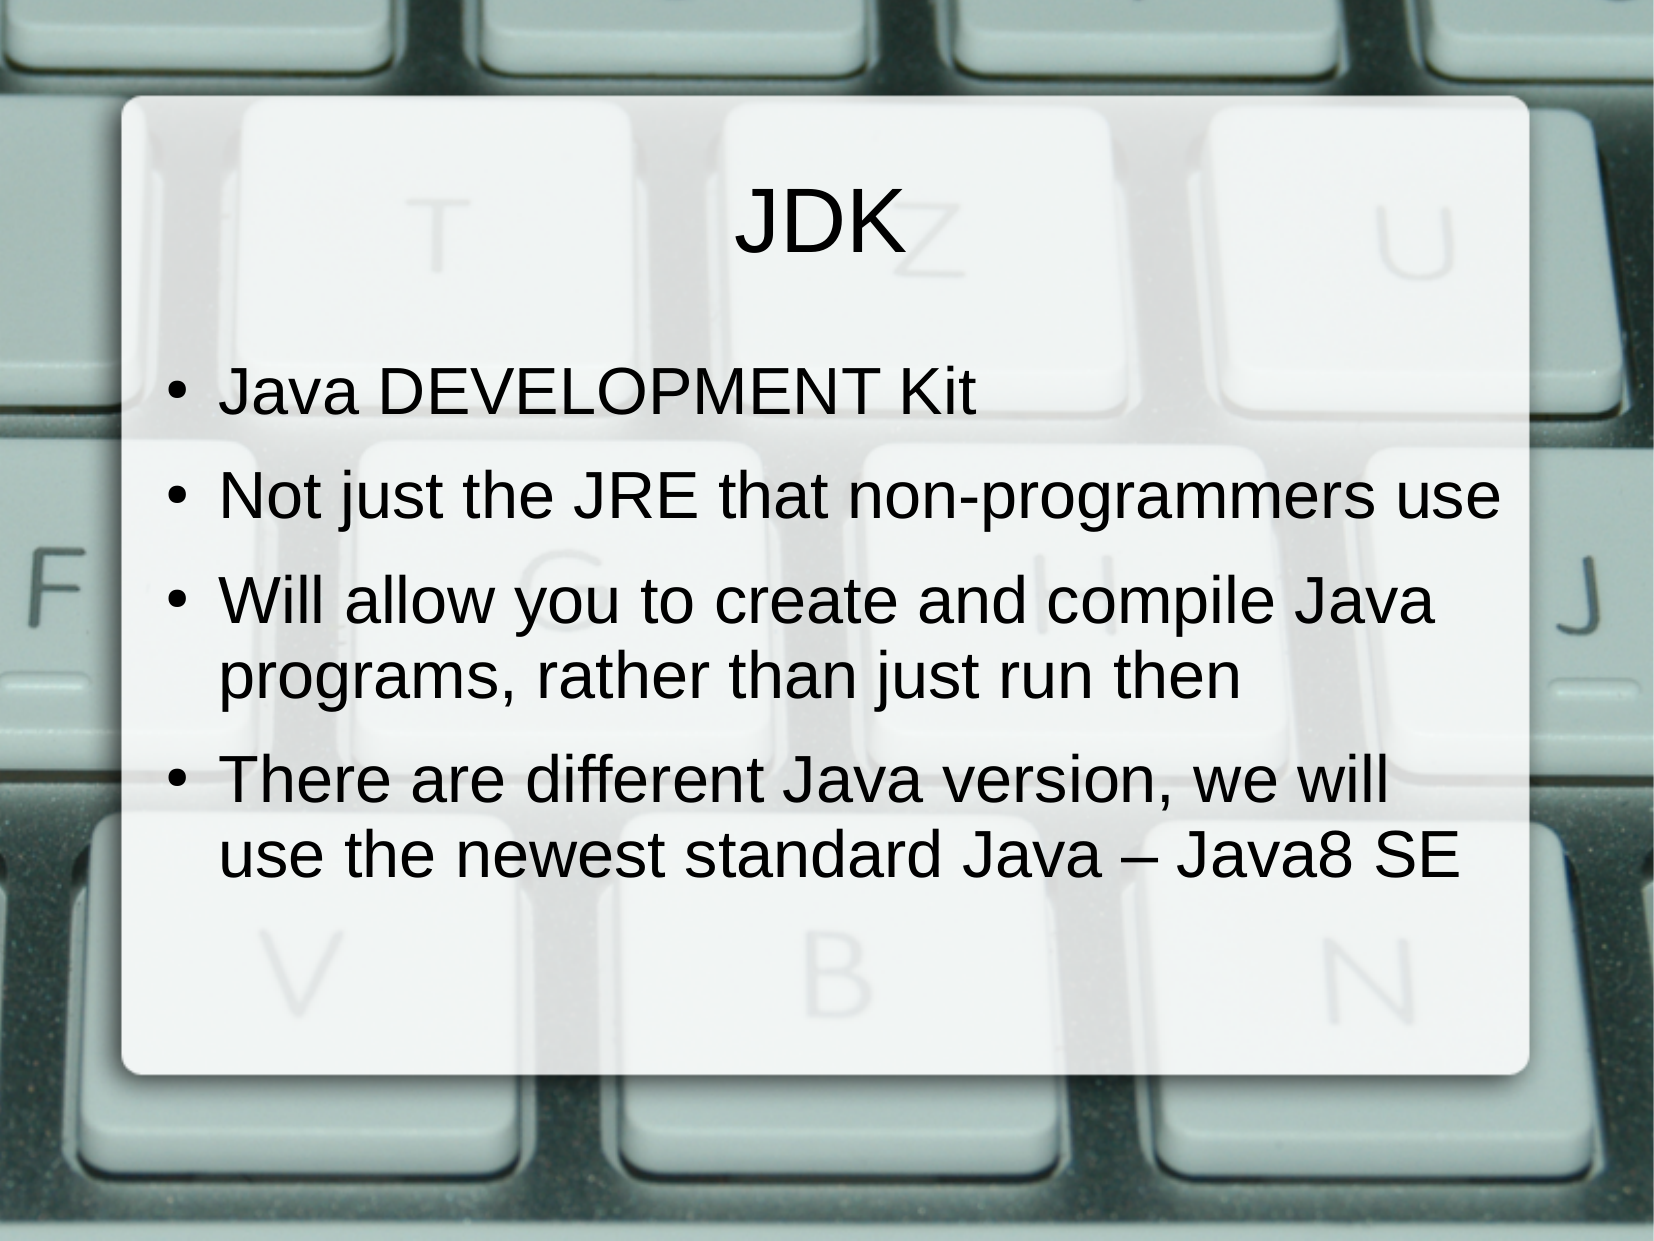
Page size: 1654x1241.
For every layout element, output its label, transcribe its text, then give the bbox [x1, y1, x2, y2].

list Java DEVELOPMENT Kit Not just the JRE that non-programmers use Will allow you to create and compile Java programs, rather than just run then There are different Java version, we will use the newest standard Java – Java8 SE [147, 354, 1506, 1063]
title JDK [135, 117, 1506, 325]
picture [0, 0, 1654, 1241]
